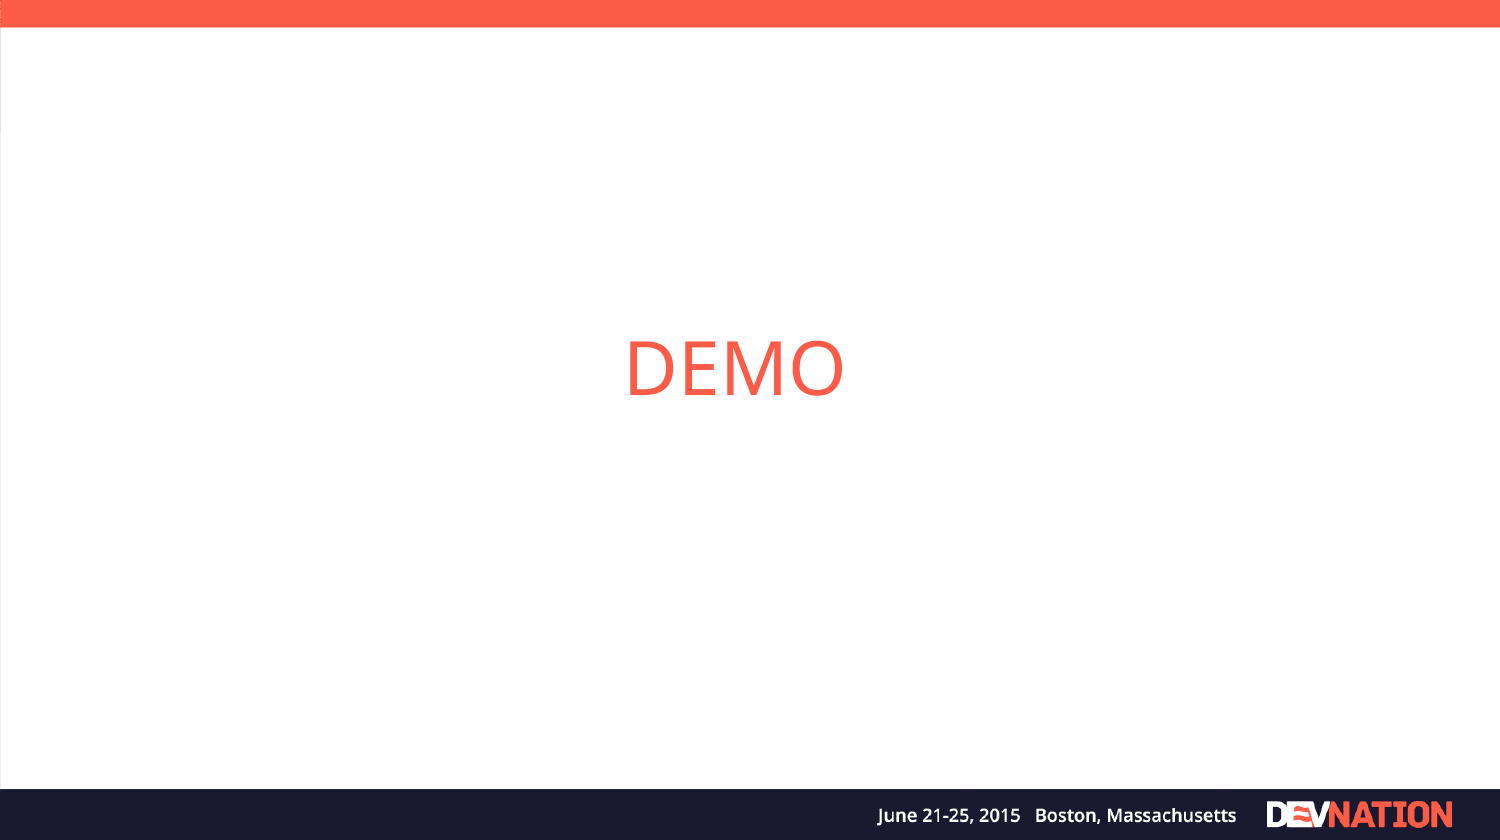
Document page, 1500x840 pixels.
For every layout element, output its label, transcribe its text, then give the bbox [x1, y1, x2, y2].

picture [0, 0, 1500, 840]
subtitle DEMO [74, 122, 1395, 610]
